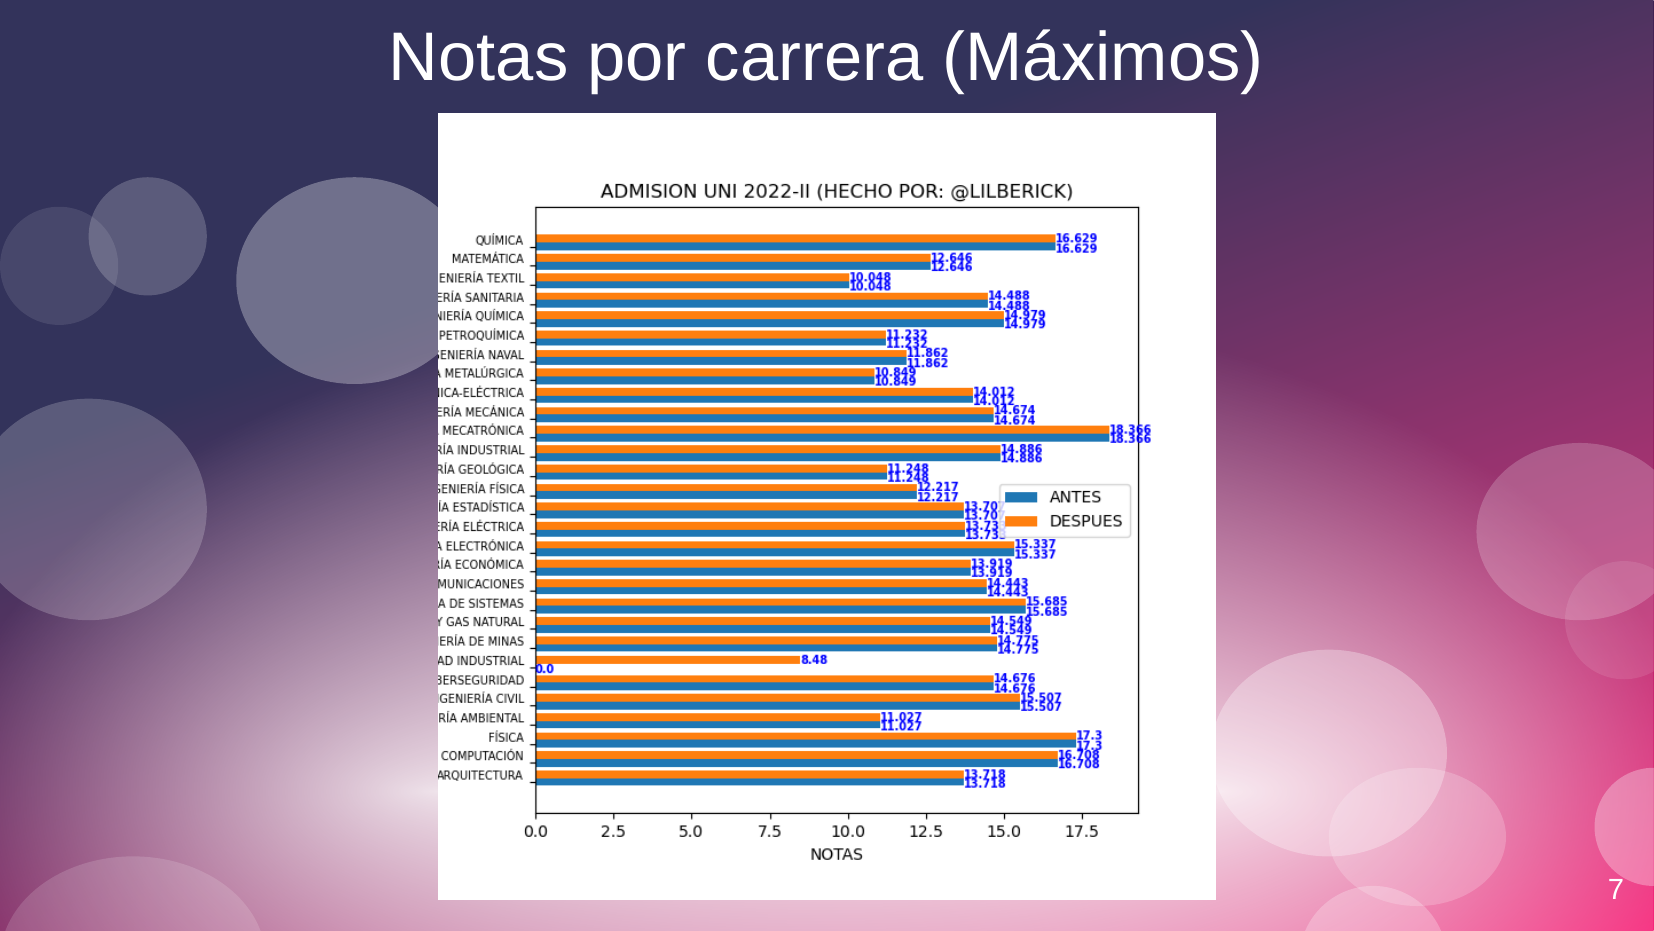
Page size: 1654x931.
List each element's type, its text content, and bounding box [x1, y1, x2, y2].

picture [438, 113, 1216, 901]
title Notas por carrera (Máximos) [88, 0, 1565, 113]
